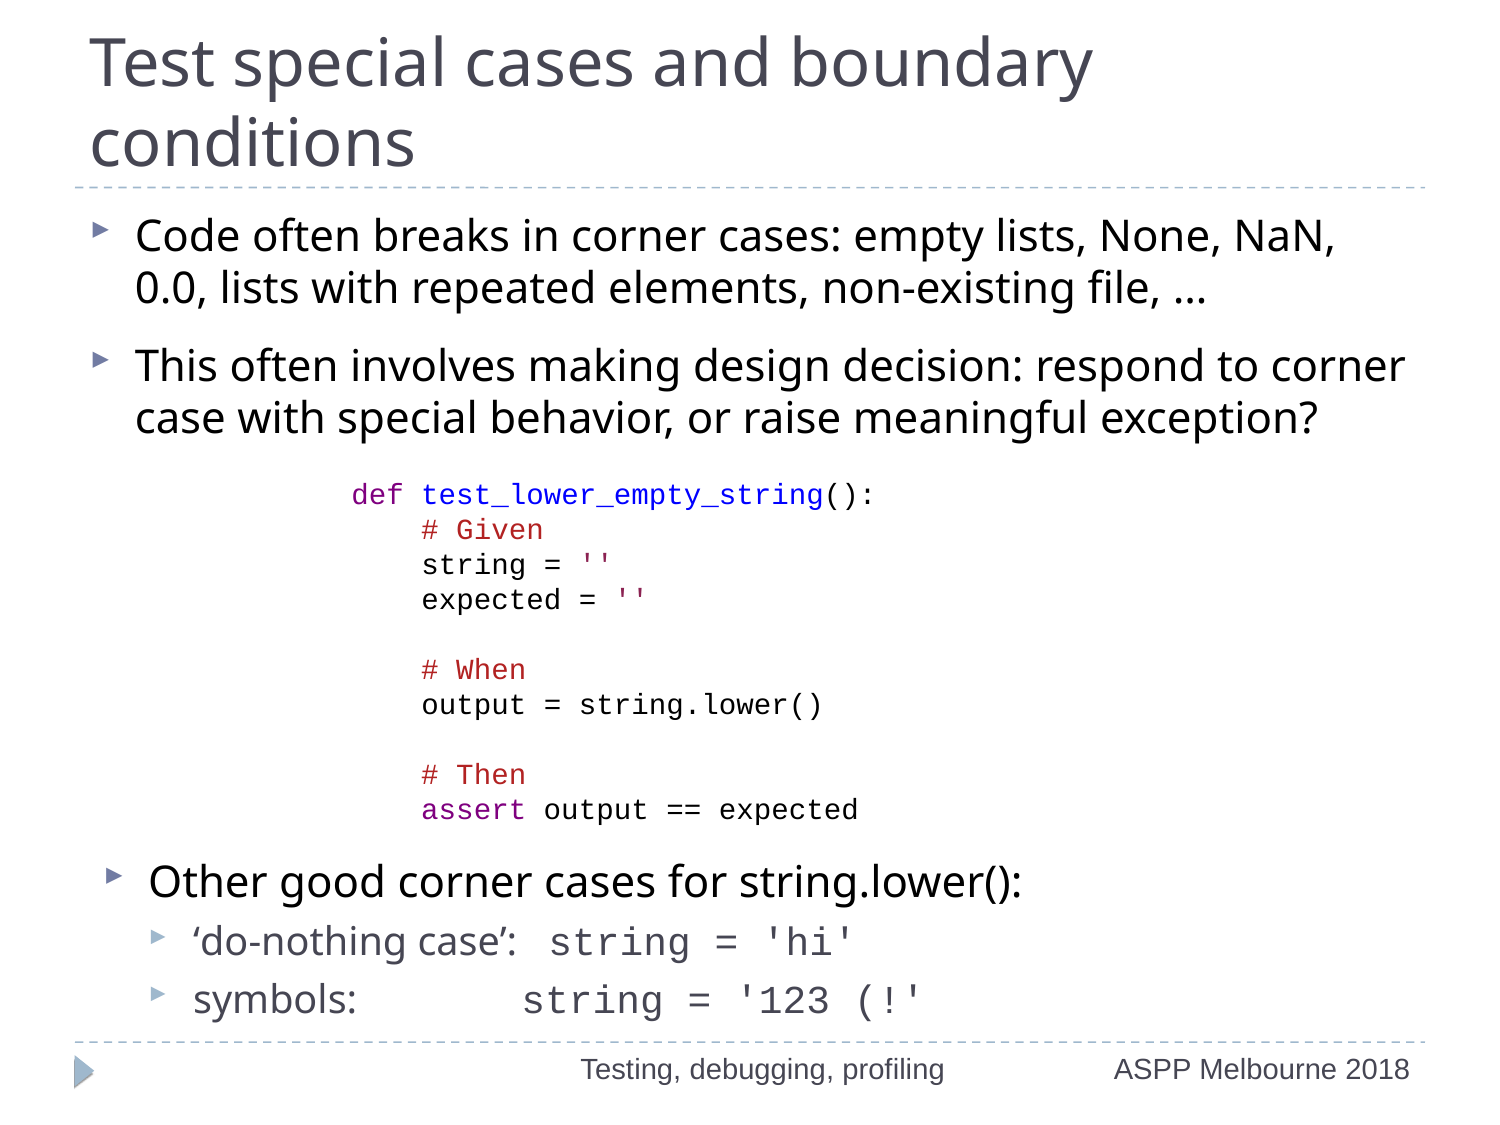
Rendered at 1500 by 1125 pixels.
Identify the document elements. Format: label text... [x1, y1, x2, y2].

footer Testing, debugging, profiling [475, 1042, 1051, 1103]
list Code often breaks in corner cases: empty lists, None, NaN, 0.0, lists with repeated elements, non-existing file, … This often involves making design decision: respond to corner case with special behavior, or raise meaningful exception? [75, 200, 1425, 500]
slide_number ASPP Melbourne 2018 [1051, 1042, 1426, 1103]
text_box def test_lower_empty_string(): # Given string = '' expected = '' # When output = string.lower() # Then assert output == expected [336, 467, 1164, 845]
text_box Other good corner cases for string.lower(): ‘do-nothing case’: string = 'hi' symbols: string = '123 (!' [88, 845, 1439, 1047]
title Test special cases and boundary conditions [75, 24, 1425, 188]
